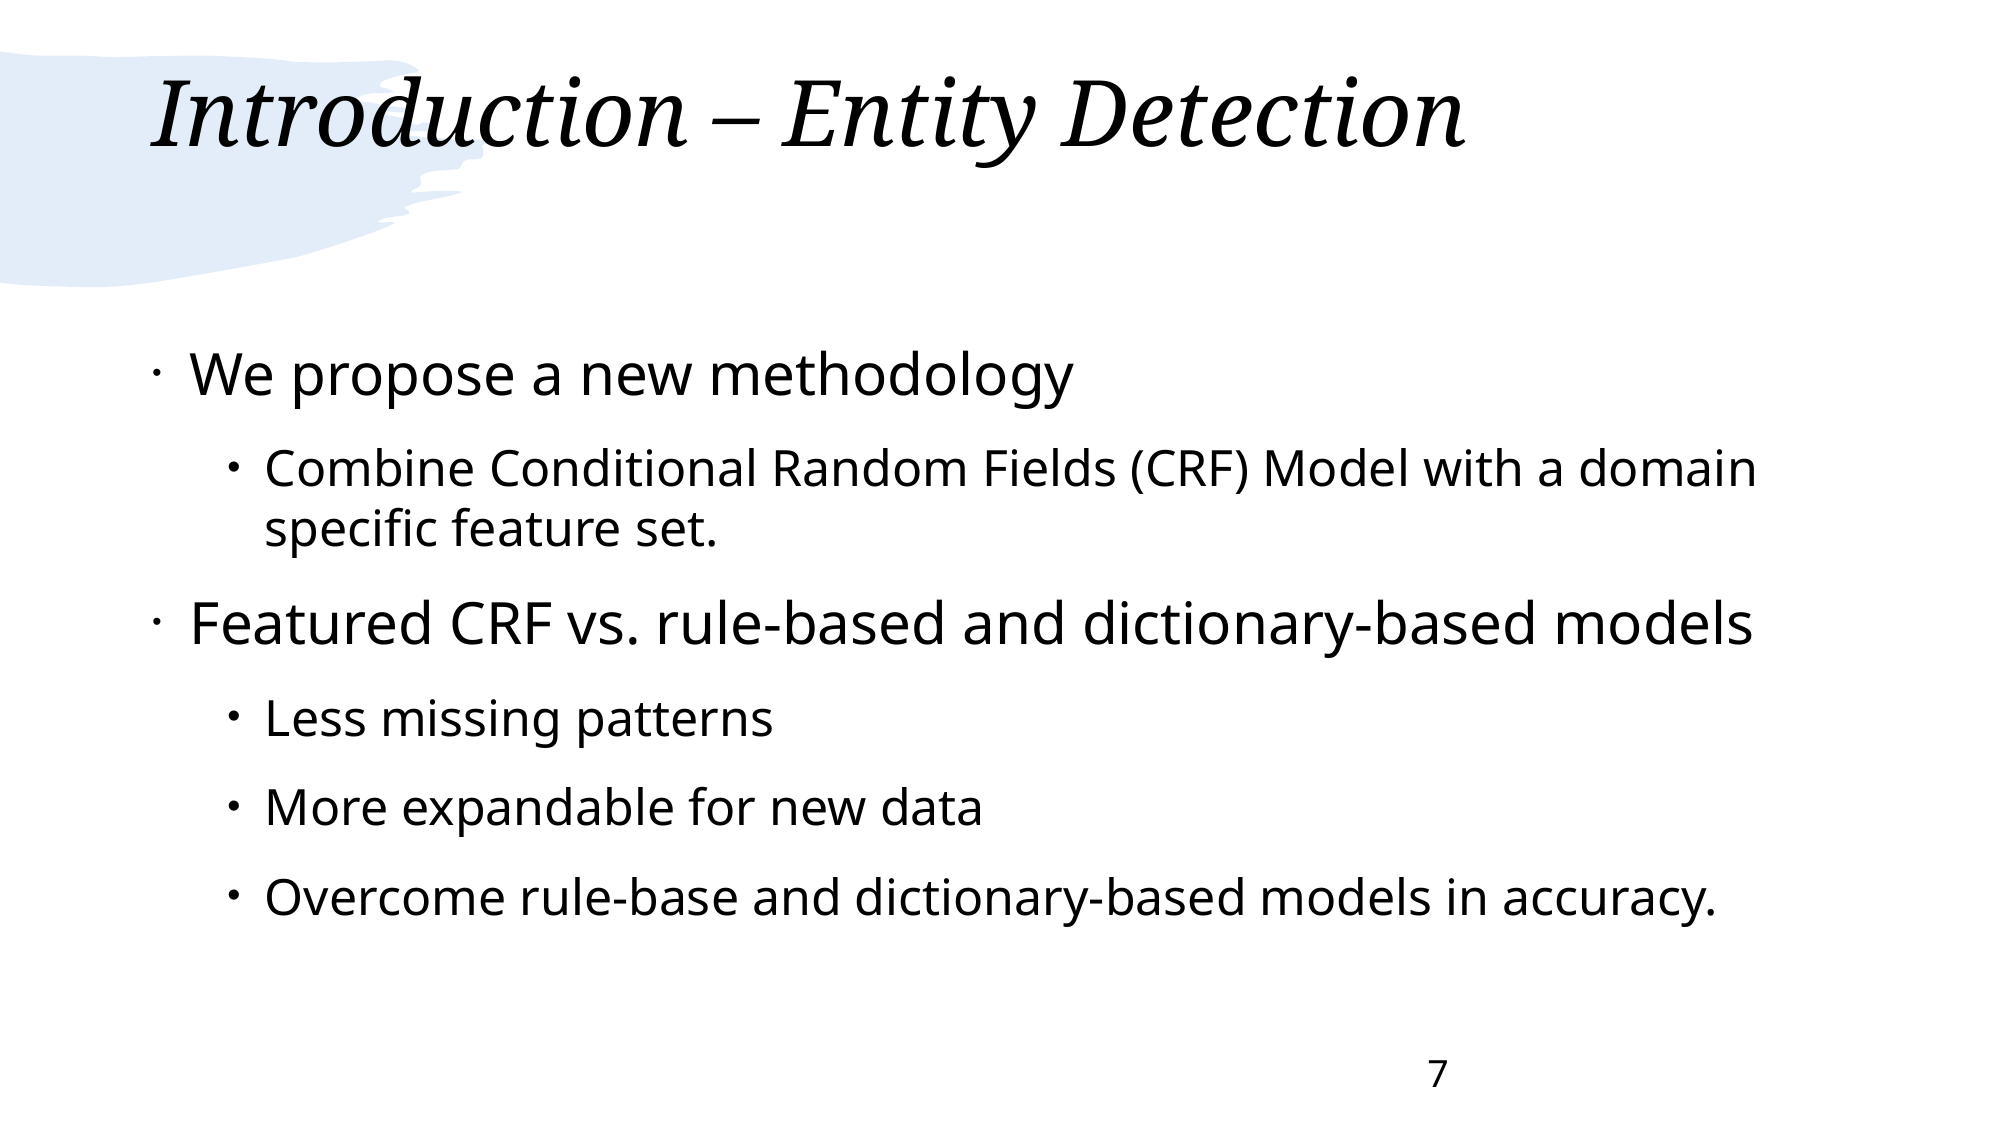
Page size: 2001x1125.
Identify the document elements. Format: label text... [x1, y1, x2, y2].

title Introduction – Entity Detection [137, 59, 1863, 278]
slide_number <number> [1412, 1042, 1863, 1103]
list We propose a new methodology Combine Conditional Random Fields (CRF) Model with a domain specific feature set. Featured CRF vs. rule-based and dictionary-based models Less missing patterns More expandable for new data Overcome rule-base and dictionary-based models in accuracy. [137, 329, 1863, 1013]
